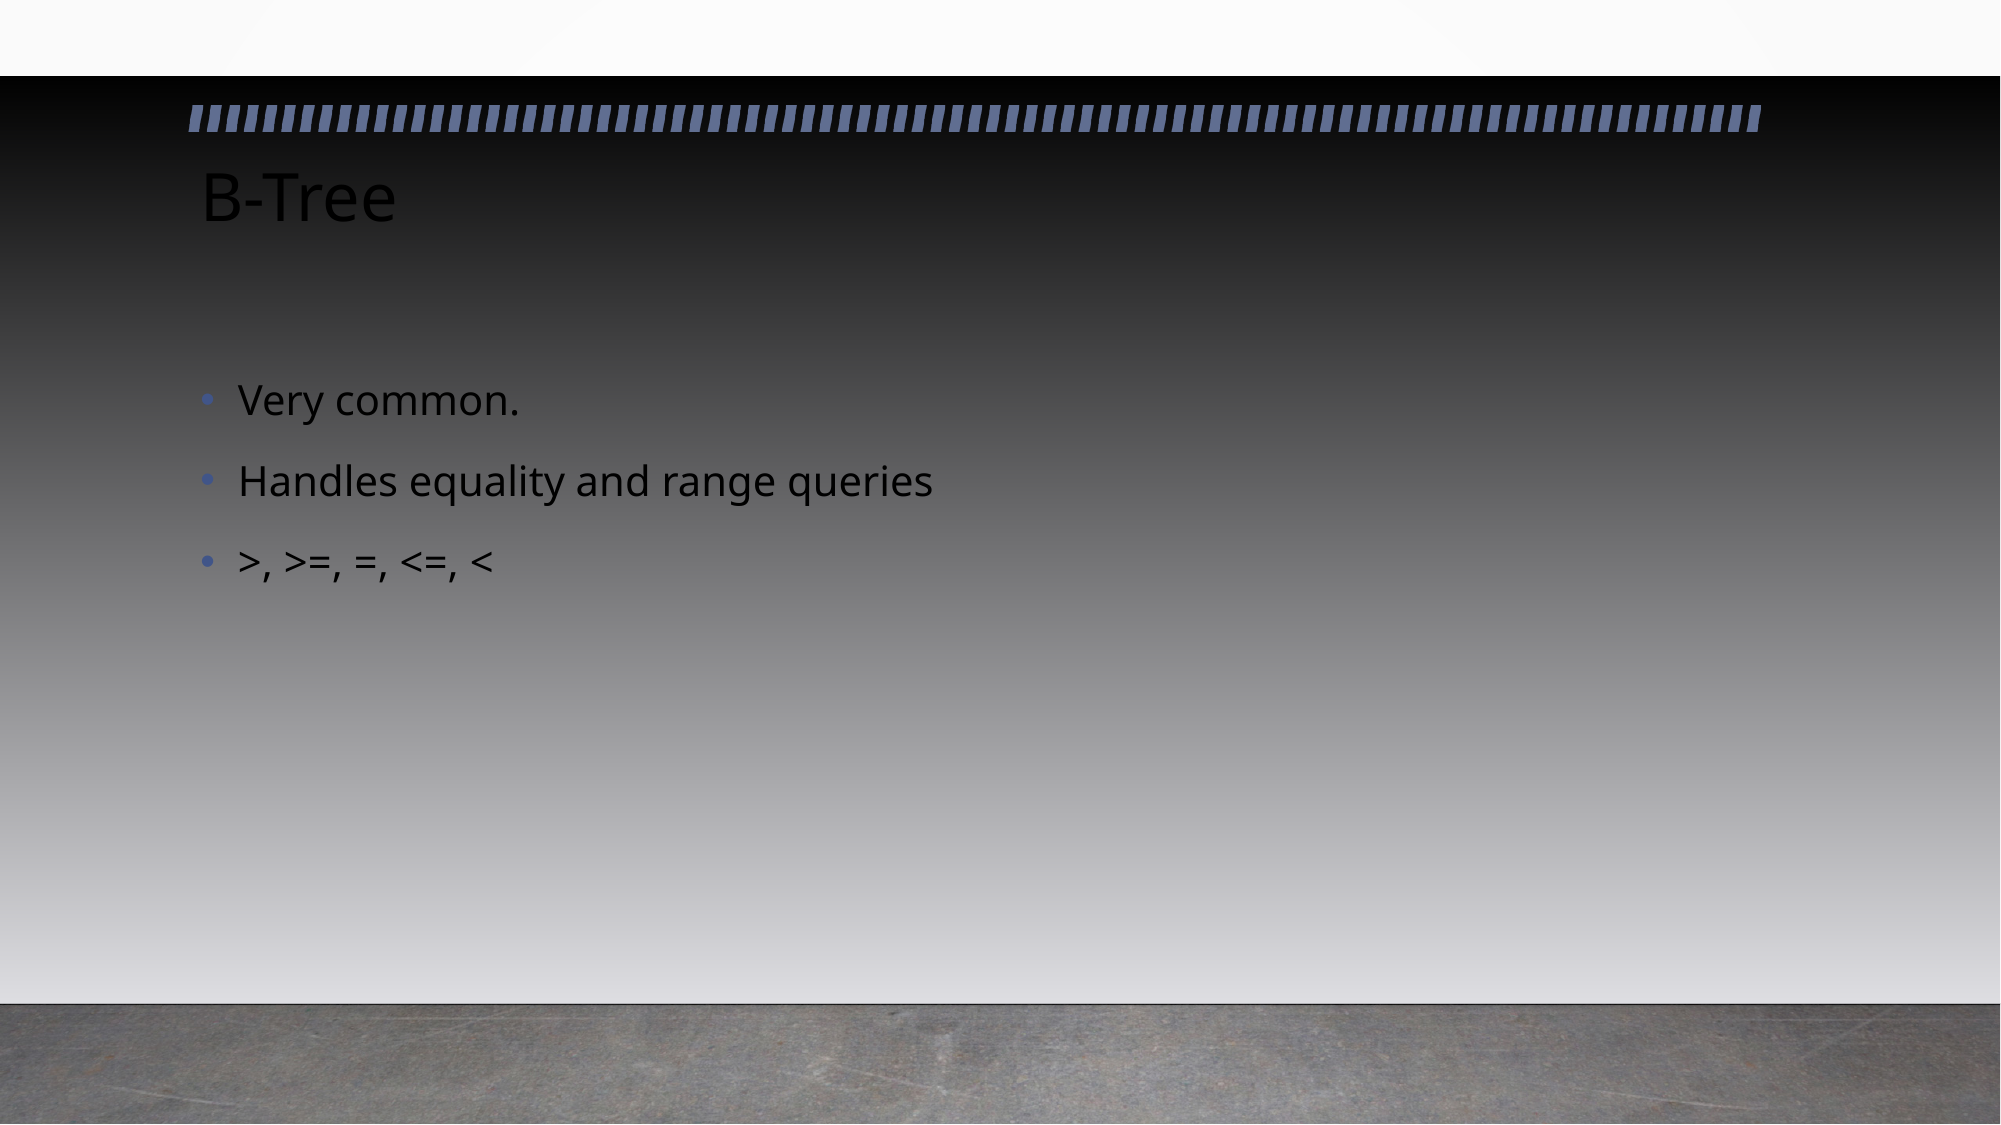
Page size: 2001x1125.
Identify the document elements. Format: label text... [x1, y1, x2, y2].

list Very common. Handles equality and range queries >, >=, =, <=, < [185, 356, 1761, 897]
title B-Tree [185, 156, 1761, 329]
